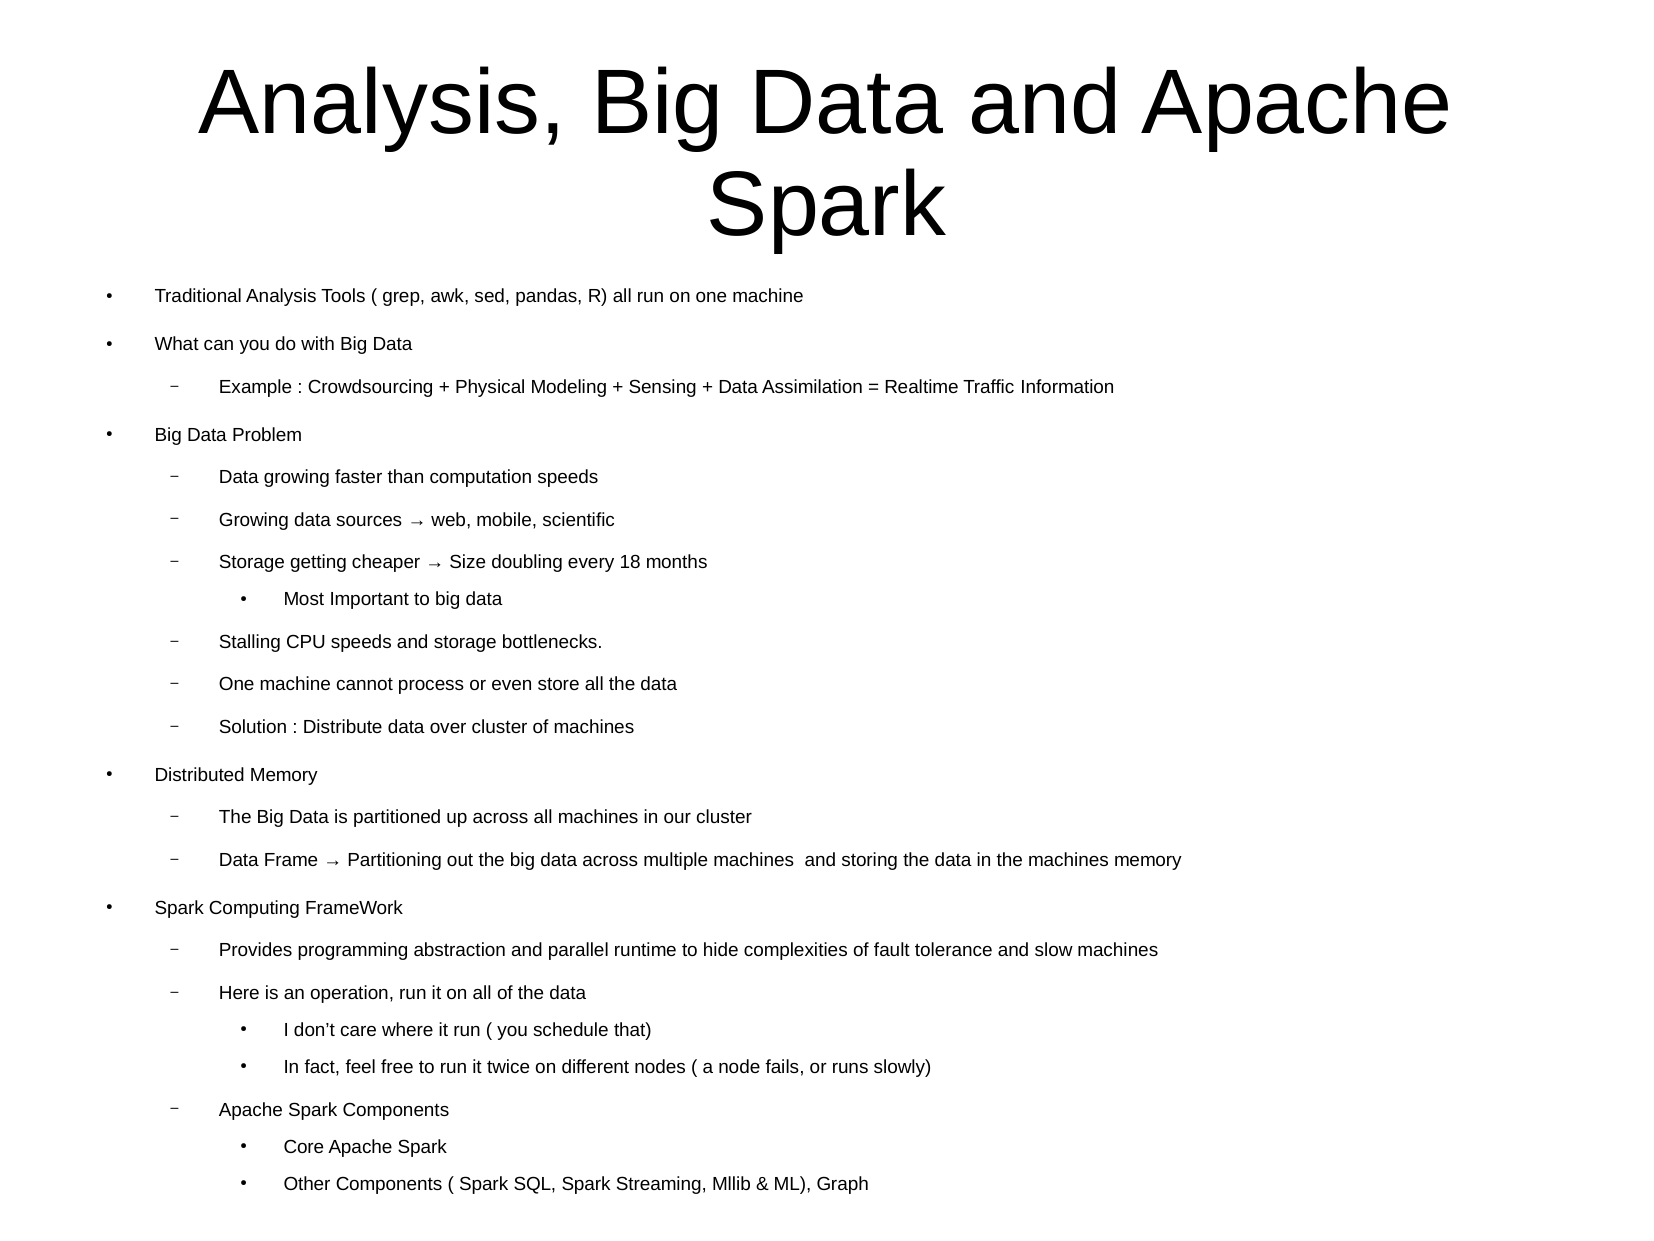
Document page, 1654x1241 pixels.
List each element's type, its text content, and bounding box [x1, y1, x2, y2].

title Analysis, Big Data and Apache Spark [82, 49, 1571, 257]
list Traditional Analysis Tools ( grep, awk, sed, pandas, R) all run on one machine What can you do with Big Data Example : Crowdsourcing + Physical Modeling + Sensing + Data Assimilation = Realtime Traffic Information Big Data Problem Data growing faster than computation speeds Growing data sources → web, mobile, scientific Storage getting cheaper → Size doubling every 18 months Most Important to big data Stalling CPU speeds and storage bottlenecks. One machine cannot process or even store all the data Solution : Distribute data over cluster of machines Distributed Memory The Big Data is partitioned up across all machines in our cluster Data Frame → Partitioning out the big data across multiple machines and storing the data in the machines memory Spark Computing FrameWork Provides programming abstraction and parallel runtime to hide complexities of fault tolerance and slow machines Here is an operation, run it on all of the data I don’t care where it run ( you schedule that) In fact, feel free to run it twice on different nodes ( a node fails, or runs slowly) Apache Spark Components Core Apache Spark Other Components ( Spark SQL, Spark Streaming, Mllib & ML), Graph [90, 285, 1579, 1201]
